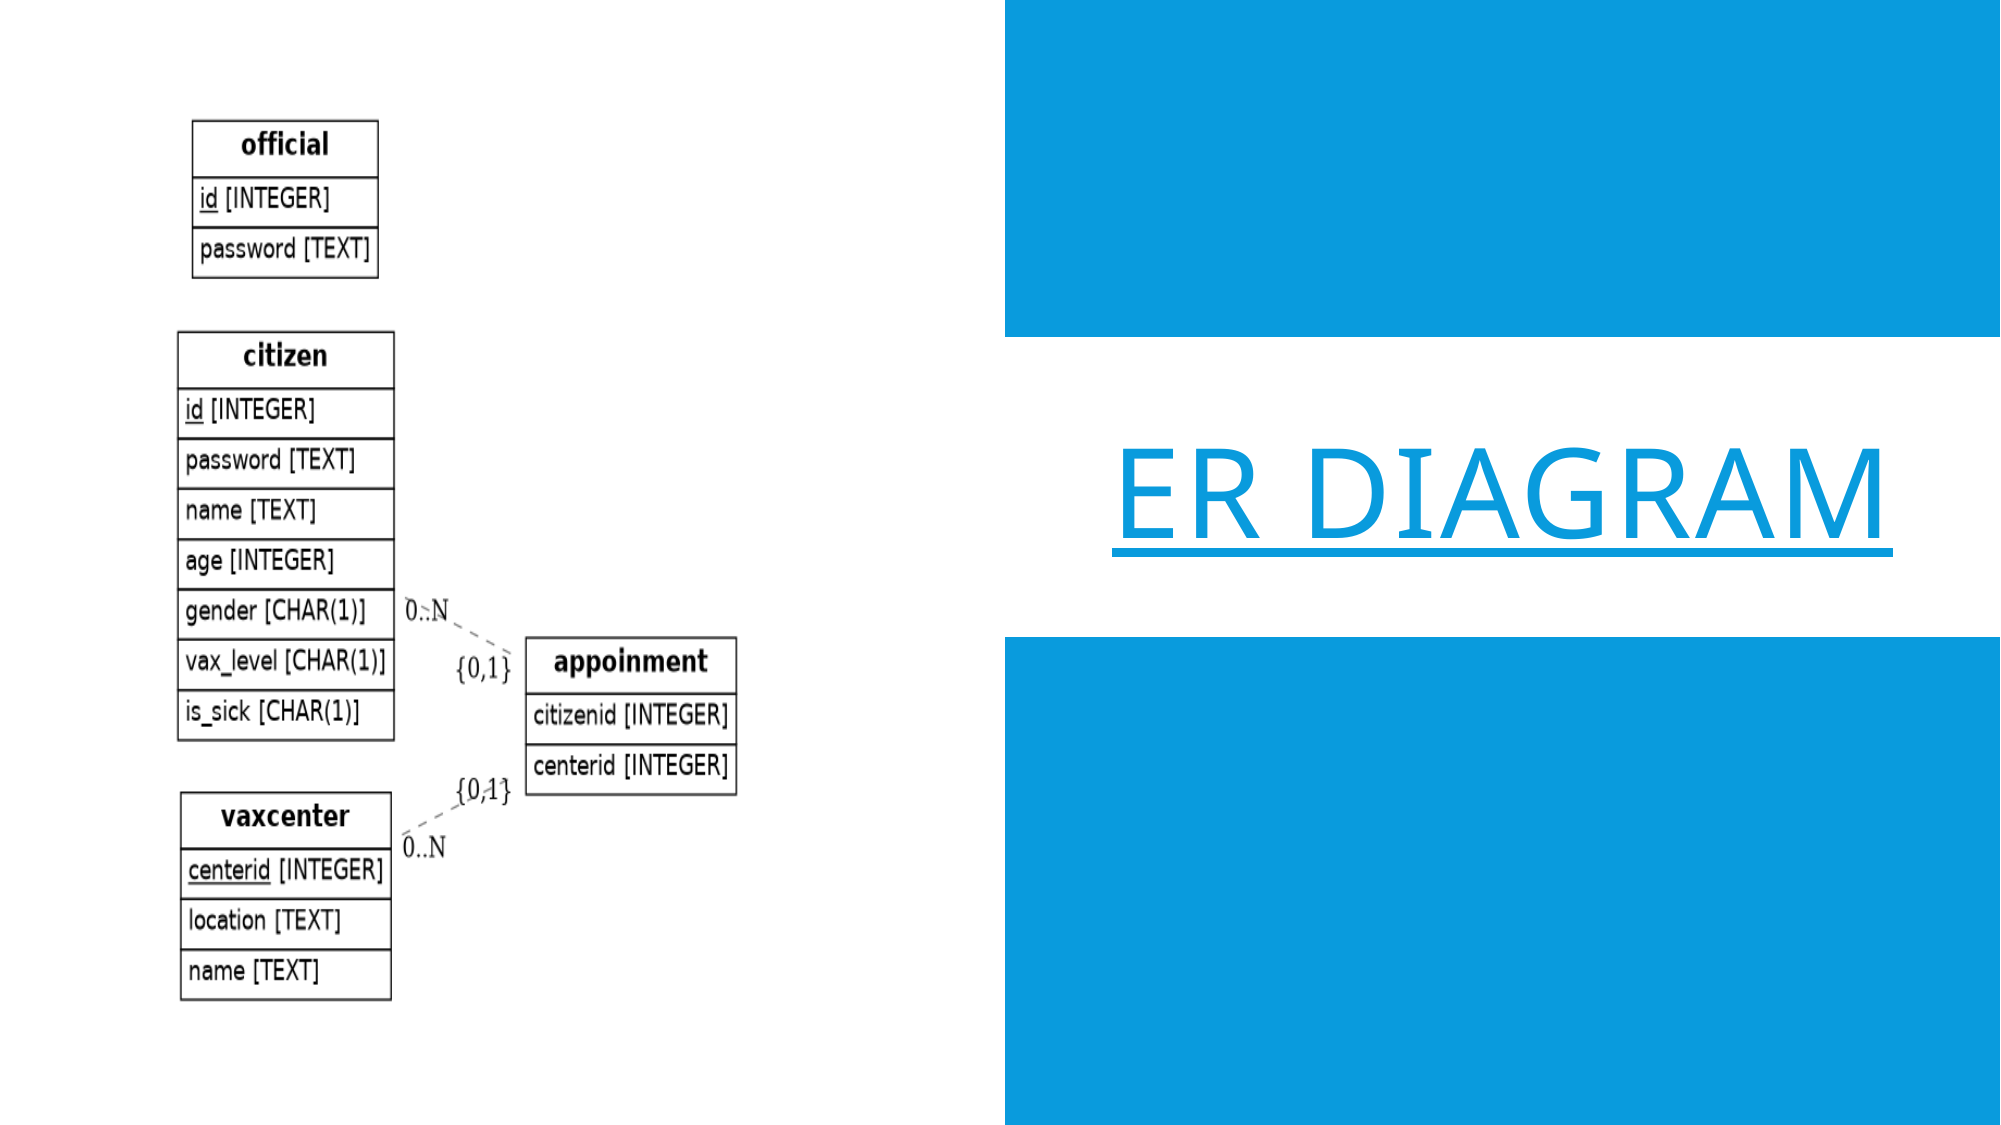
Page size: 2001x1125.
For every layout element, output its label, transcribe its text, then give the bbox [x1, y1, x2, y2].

picture [162, 98, 913, 1022]
text_box [0, 0, 2000, 1125]
title ER DIAGRAM [1058, 360, 1948, 646]
